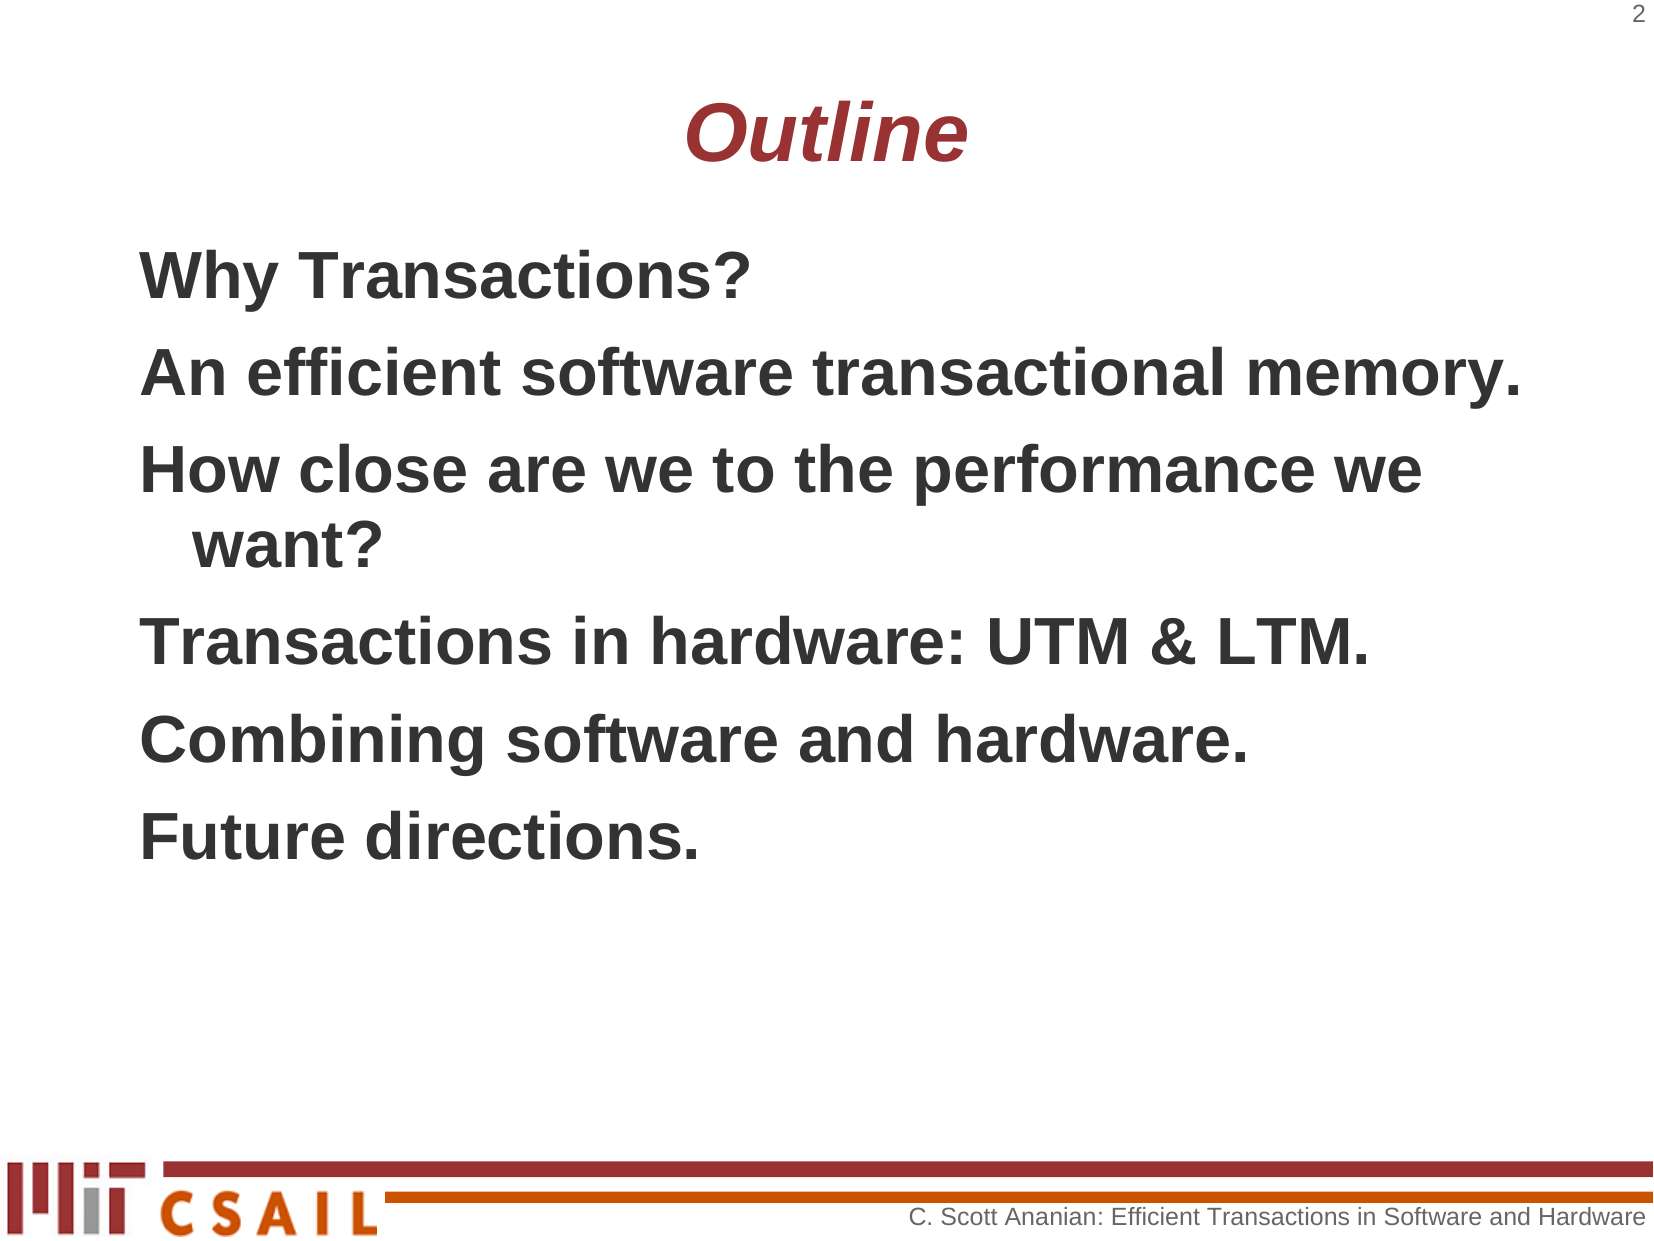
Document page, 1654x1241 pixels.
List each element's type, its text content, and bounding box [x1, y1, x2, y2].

picture [0, 1155, 377, 1237]
list Why Transactions? An efficient software transactional memory. How close are we to the performance we want? Transactions in hardware: UTM & LTM. Combining software and hardware. Future directions. [121, 237, 1561, 1133]
title Outline [52, 28, 1601, 237]
